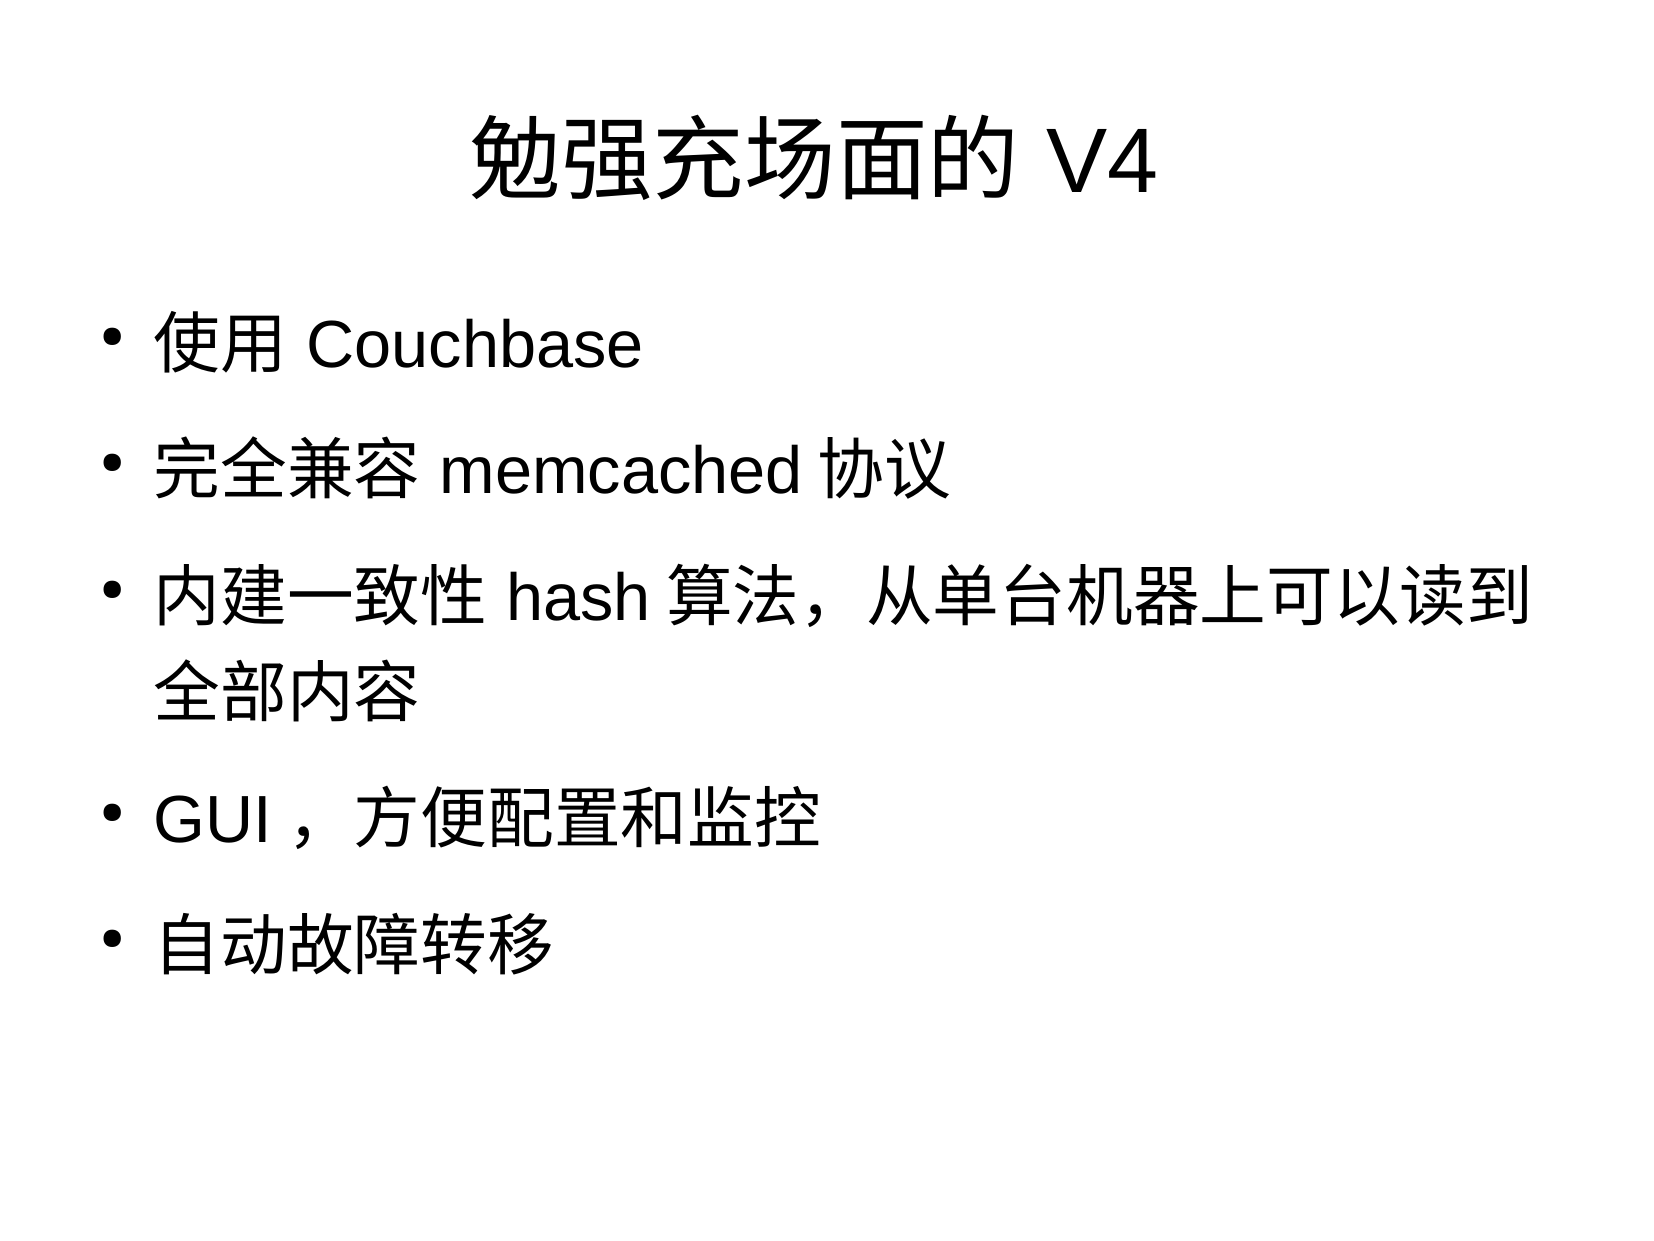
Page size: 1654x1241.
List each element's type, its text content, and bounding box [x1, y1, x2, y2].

title 勉强充场面的V4 [82, 49, 1571, 257]
list 使用Couchbase 完全兼容memcached协议 内建一致性hash算法，从单台机器上可以读到全部内容 GUI，方便配置和监控 自动故障转移 [82, 290, 1571, 1109]
